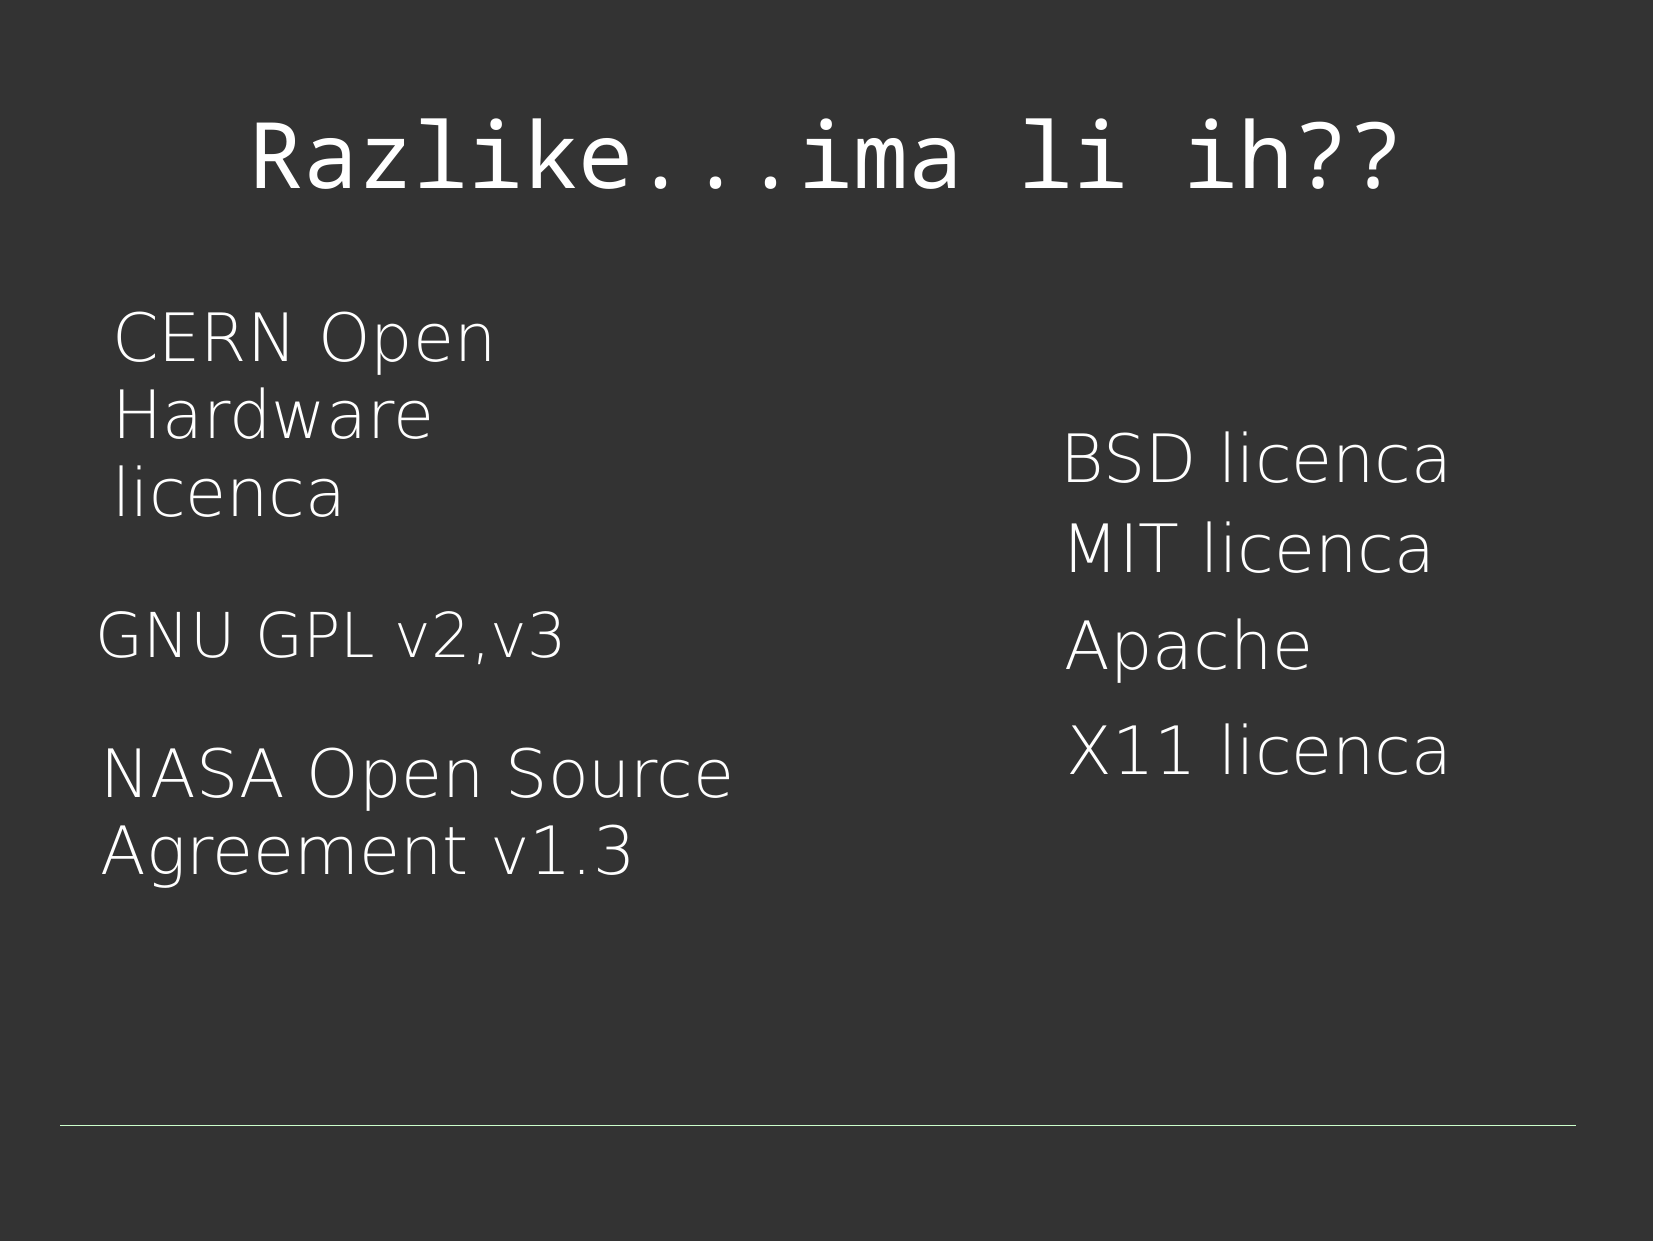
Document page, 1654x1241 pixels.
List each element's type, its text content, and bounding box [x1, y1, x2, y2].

text_box CERN Open Hardware licenca [97, 291, 661, 541]
list MIT licenca [991, 510, 1471, 616]
list [82, 290, 562, 600]
list BSD licenca [990, 420, 1469, 511]
title Razlike...ima li ih?? [82, 49, 1571, 257]
text_box Apache [1050, 600, 1329, 693]
text_box X11 licenca [1051, 705, 1468, 798]
list NASA Open Source Agreement v1.3 [30, 735, 766, 914]
list GNU GPL v2,v3 [30, 600, 586, 736]
